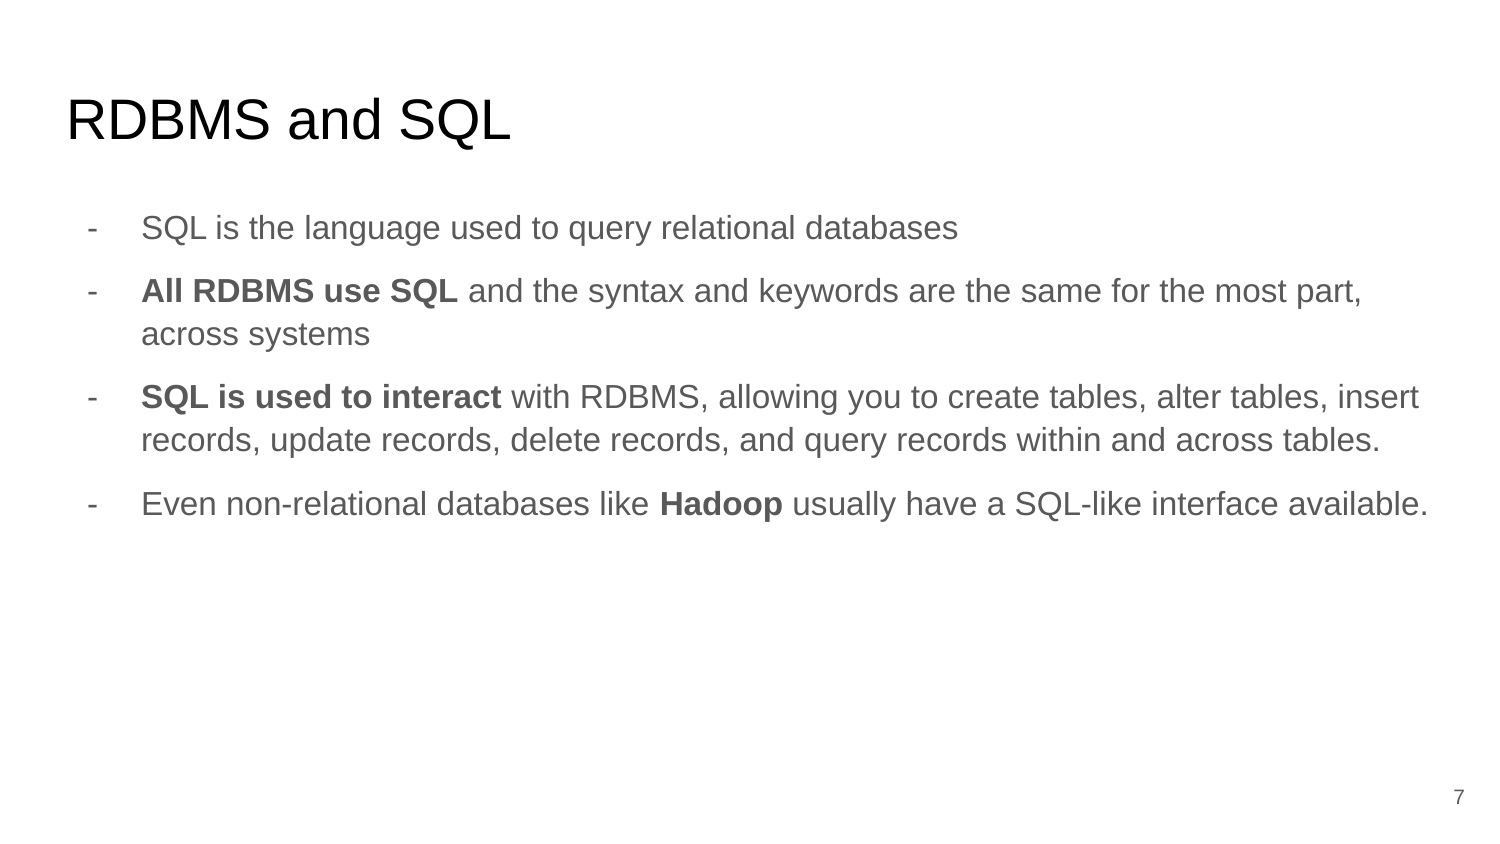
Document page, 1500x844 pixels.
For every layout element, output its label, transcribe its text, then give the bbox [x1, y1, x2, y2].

title RDBMS and SQL [51, 72, 1449, 167]
slide_number <number> [1389, 764, 1480, 830]
list SQL is the language used to query relational databases All RDBMS use SQL and the syntax and keywords are the same for the most part, across systems SQL is used to interact with RDBMS, allowing you to create tables, alter tables, insert records, update records, delete records, and query records within and across tables. Even non-relational databases like Hadoop usually have a SQL-like interface available. [51, 189, 1449, 750]
